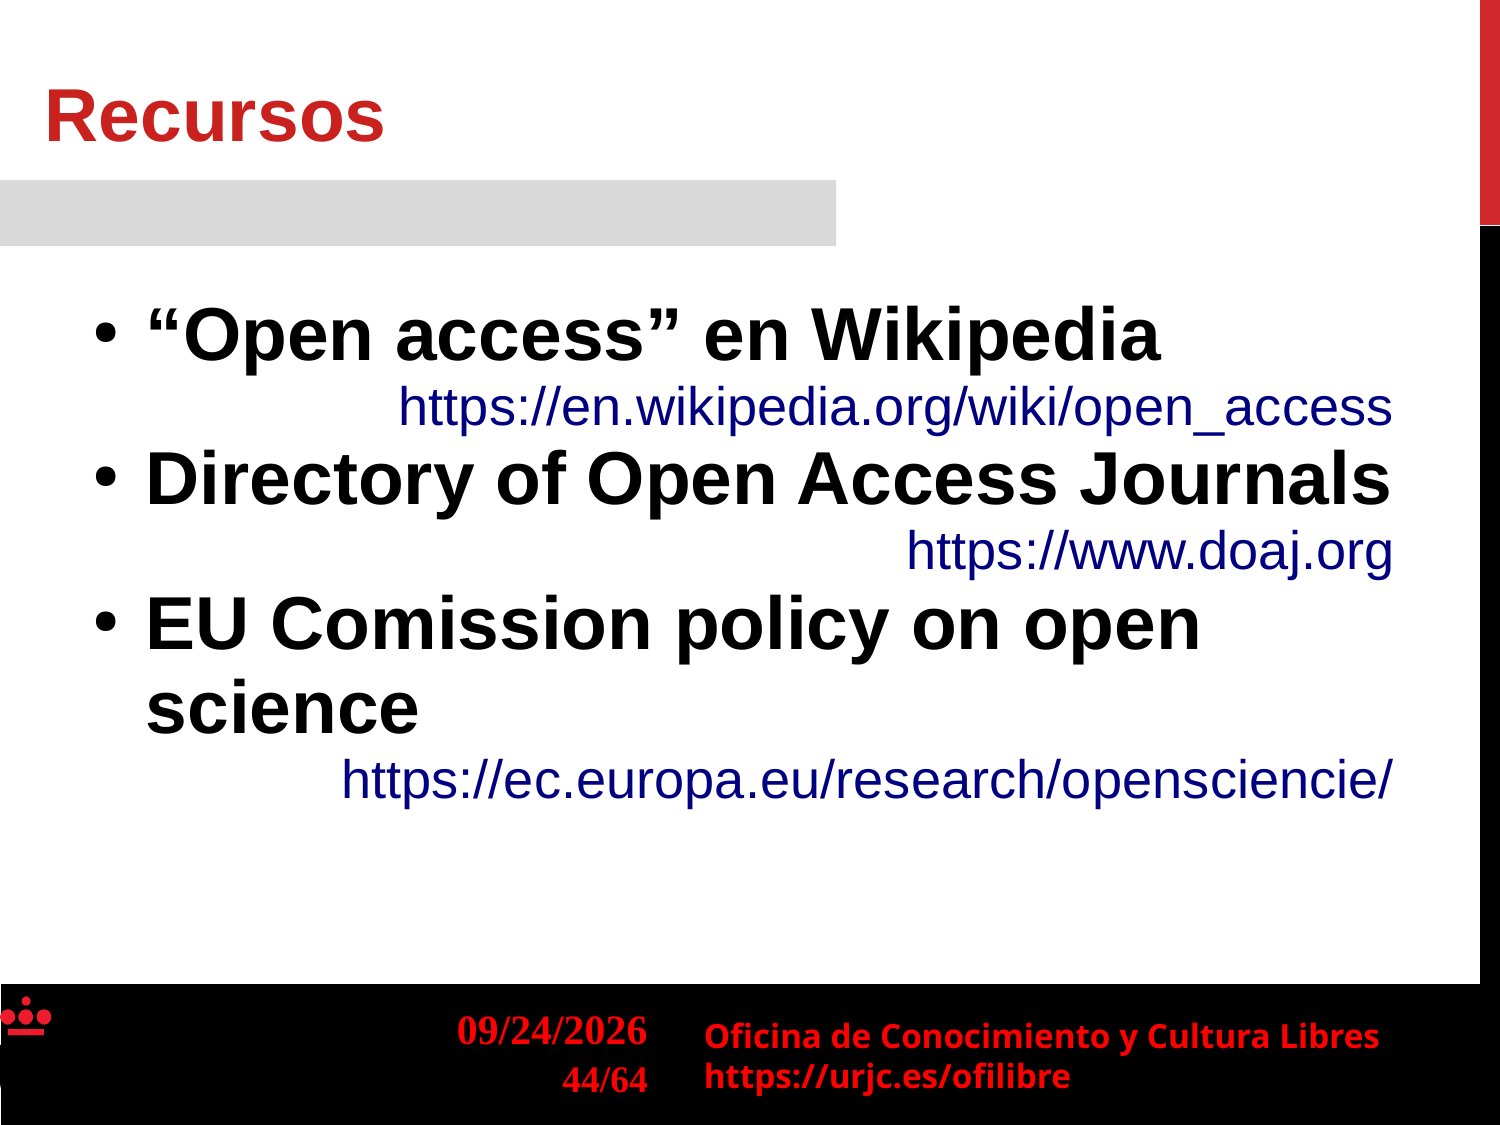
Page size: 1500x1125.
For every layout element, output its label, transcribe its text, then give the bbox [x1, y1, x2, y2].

text_box “Open access” en Wikipedia https://en.wikipedia.org/wiki/open_access Directory of Open Access Journals https://www.doaj.org EU Comission policy on open science https://ec.europa.eu/research/opensciencie/ [60, 285, 1411, 818]
title [75, 15, 1425, 172]
text_box Recursos [30, 66, 1036, 249]
